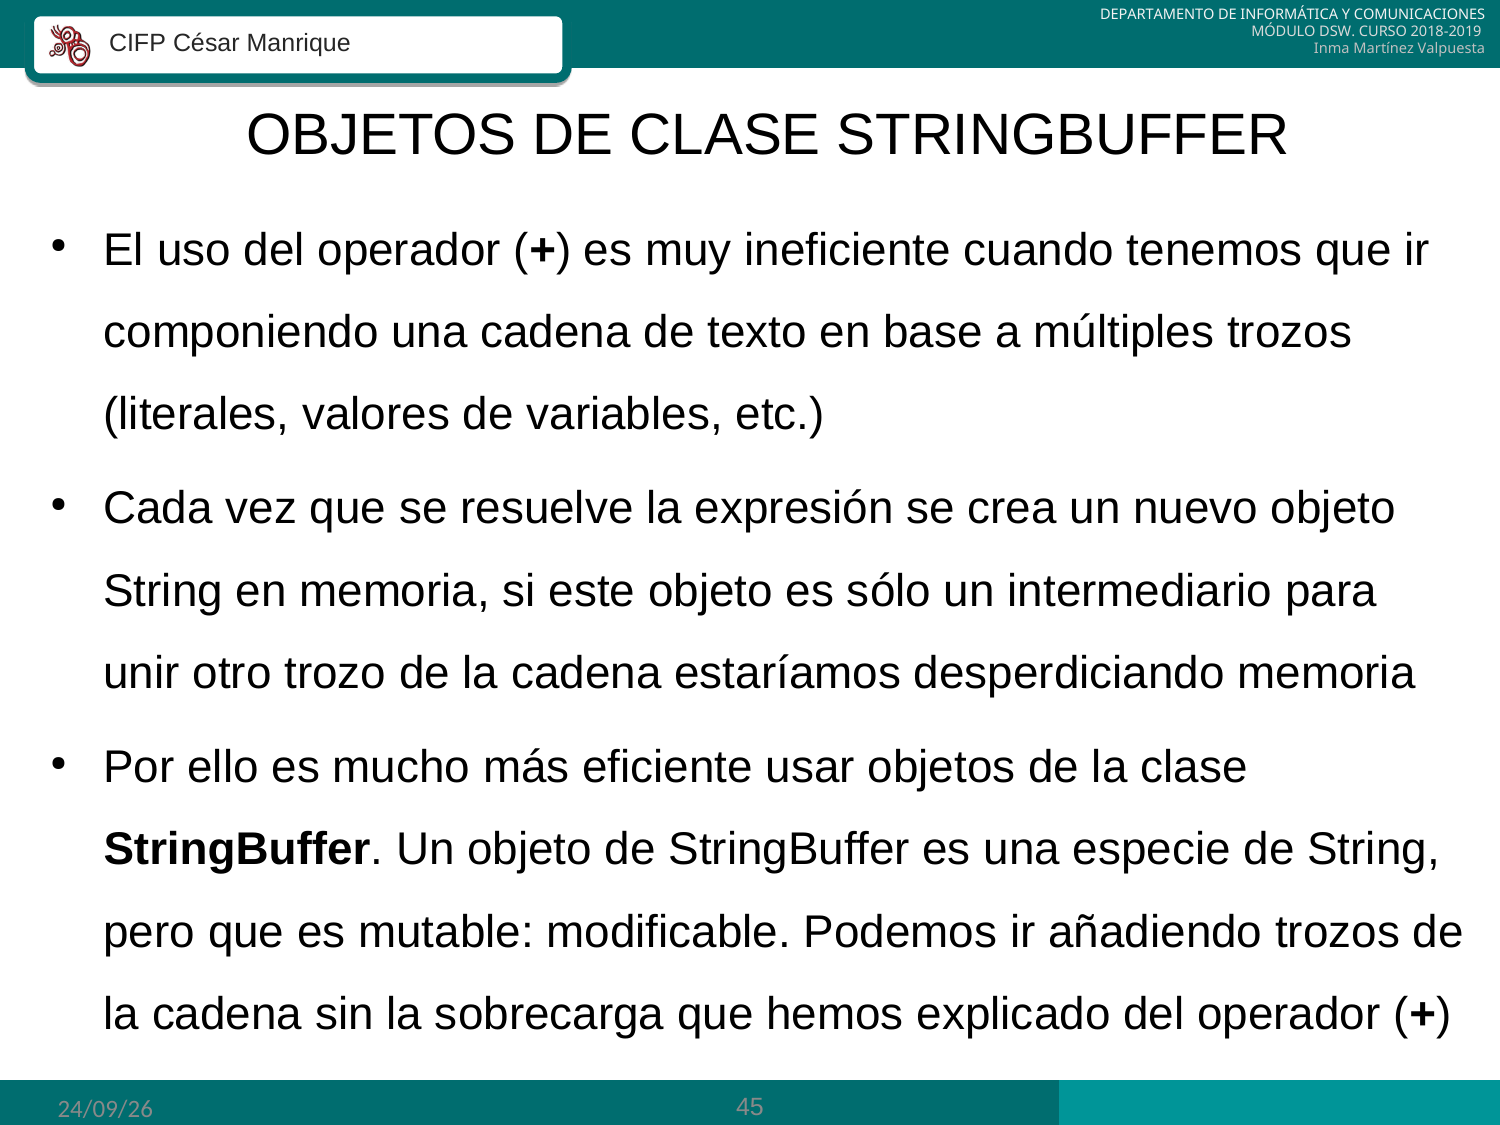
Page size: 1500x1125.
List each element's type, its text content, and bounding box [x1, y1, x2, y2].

title OBJETOS DE CLASE STRINGBUFFER [17, 90, 1483, 173]
text_box 18/09/18 [42, 1085, 344, 1125]
text_box <número> [512, 1082, 988, 1125]
picture [47, 23, 93, 67]
list El uso del operador (+) es muy ineficiente cuando tenemos que ir componiendo una cadena de texto en base a múltiples trozos (literales, valores de variables, etc.) Cada vez que se resuelve la expresión se crea un nuevo objeto String en memoria, si este objeto es sólo un intermediario para unir otro trozo de la cadena estaríamos desperdiciando memoria Por ello es mucho más eficiente usar objetos de la clase StringBuffer. Un objeto de StringBuffer es una especie de String, pero que es mutable: modificable. Podemos ir añadiendo trozos de la cadena sin la sobrecarga que hemos explicado del operador (+) [17, 184, 1483, 1059]
